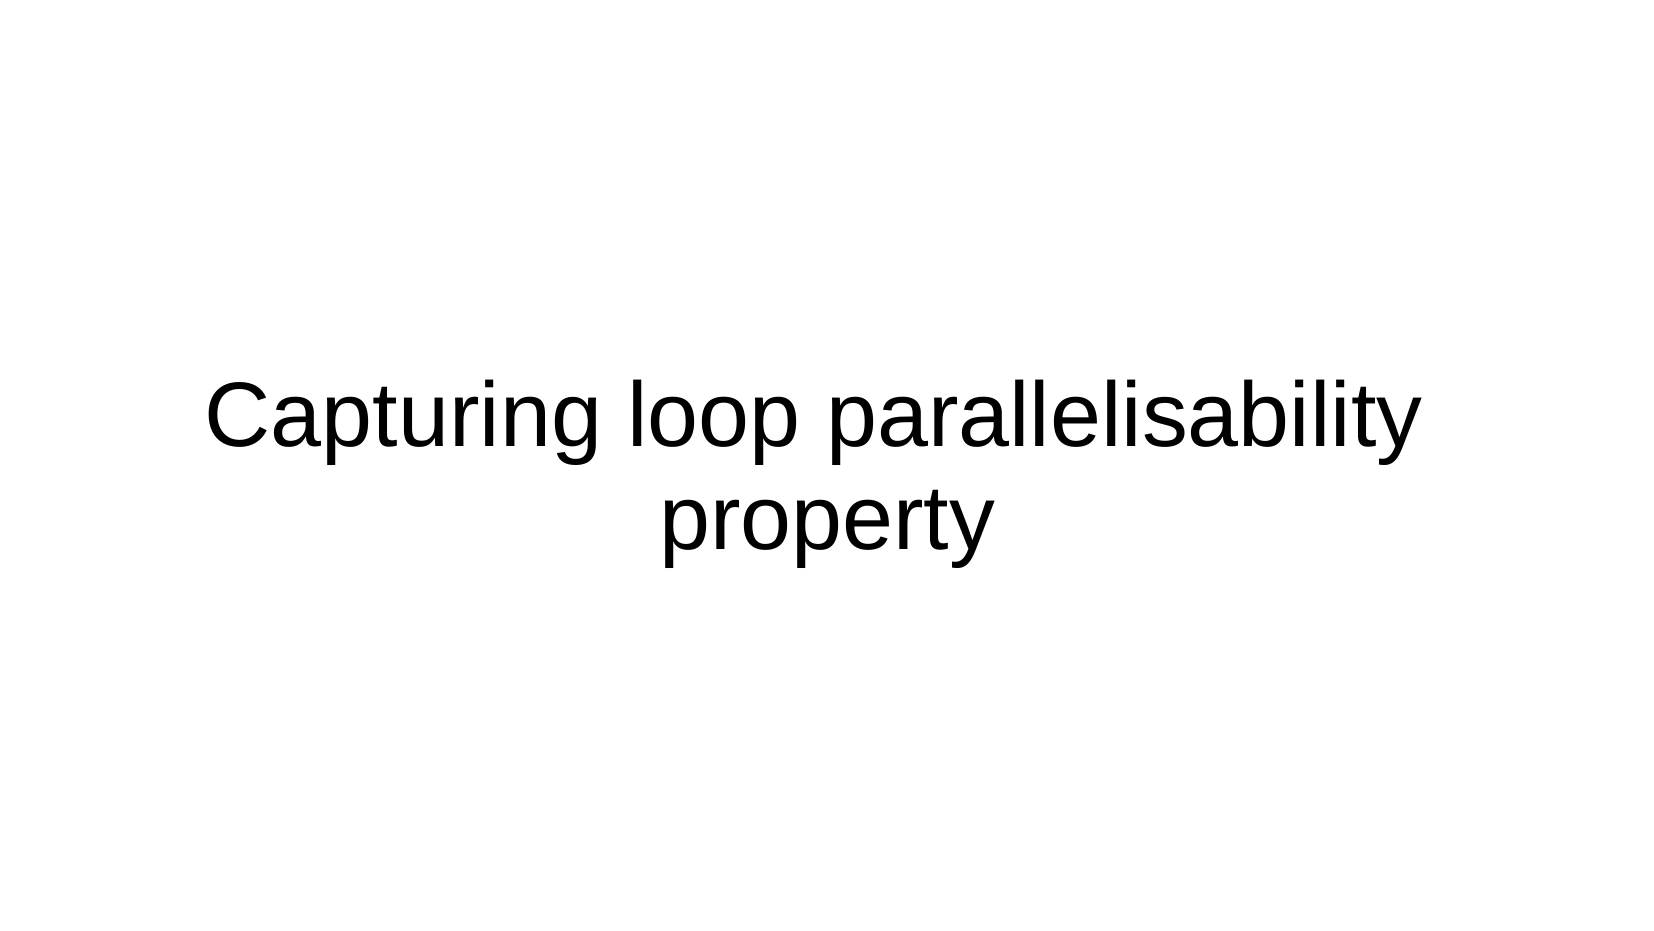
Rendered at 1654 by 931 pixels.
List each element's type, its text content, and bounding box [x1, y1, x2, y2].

title Capturing loop parallelisability property [1, 2, 1654, 931]
